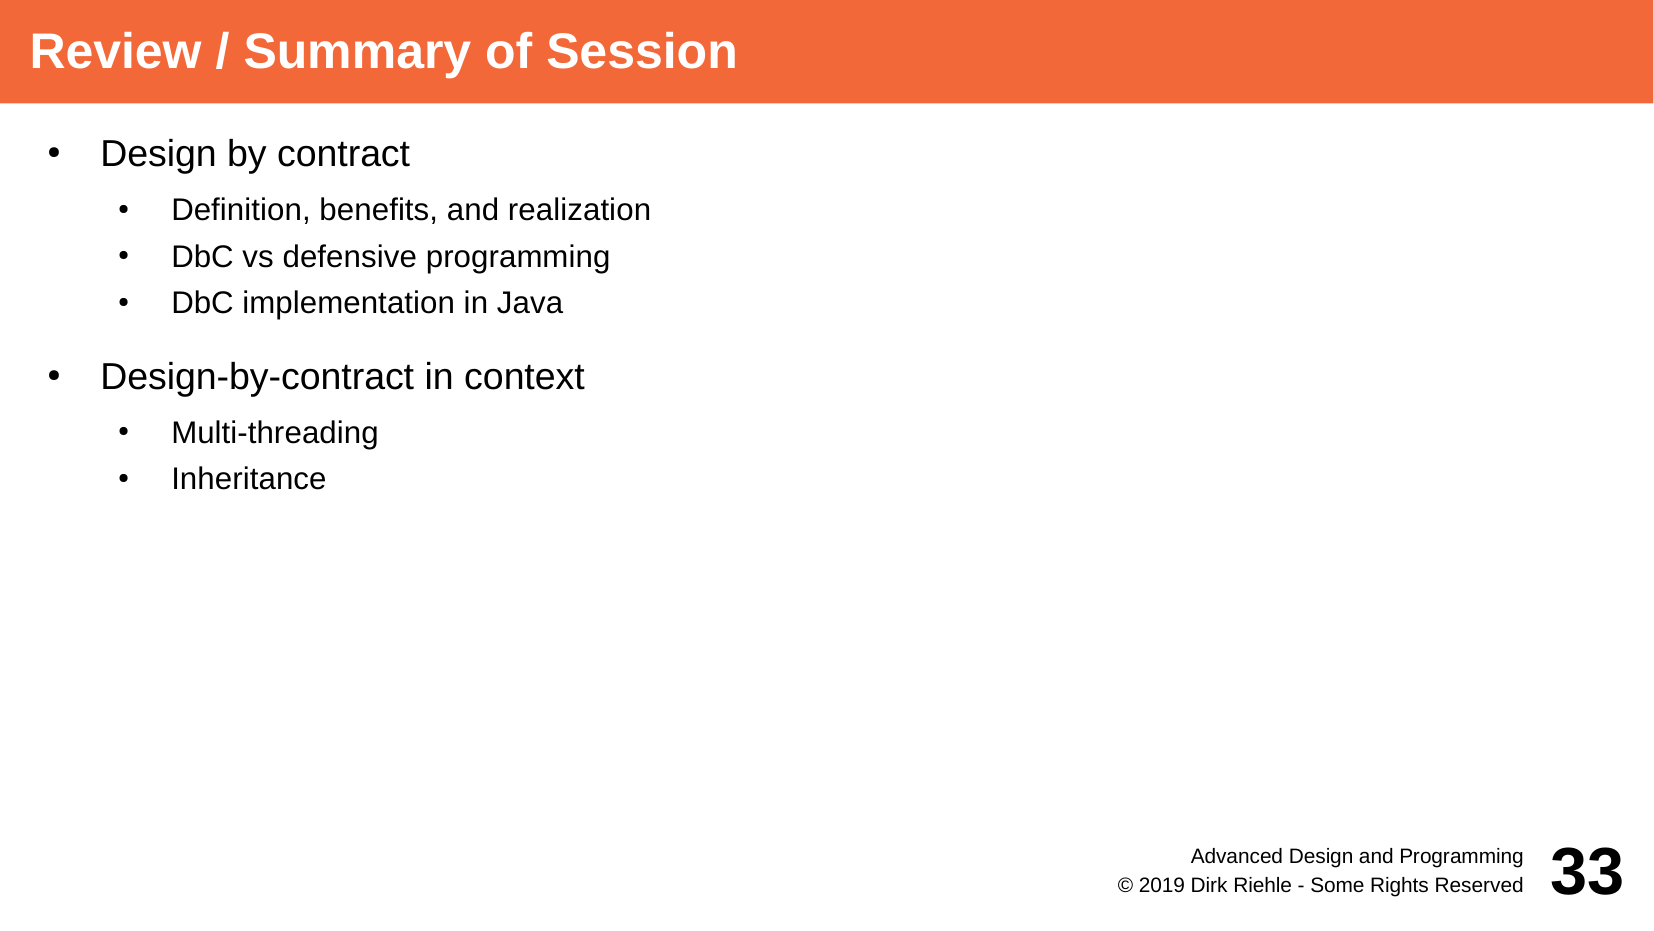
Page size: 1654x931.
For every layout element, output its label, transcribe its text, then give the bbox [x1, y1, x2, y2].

title Review / Summary of Session [0, 0, 1654, 104]
list Design by contract Definition, benefits, and realization DbC vs defensive programming DbC implementation in Java Design-by-contract in context Multi-threading Inheritance [29, 132, 1625, 813]
